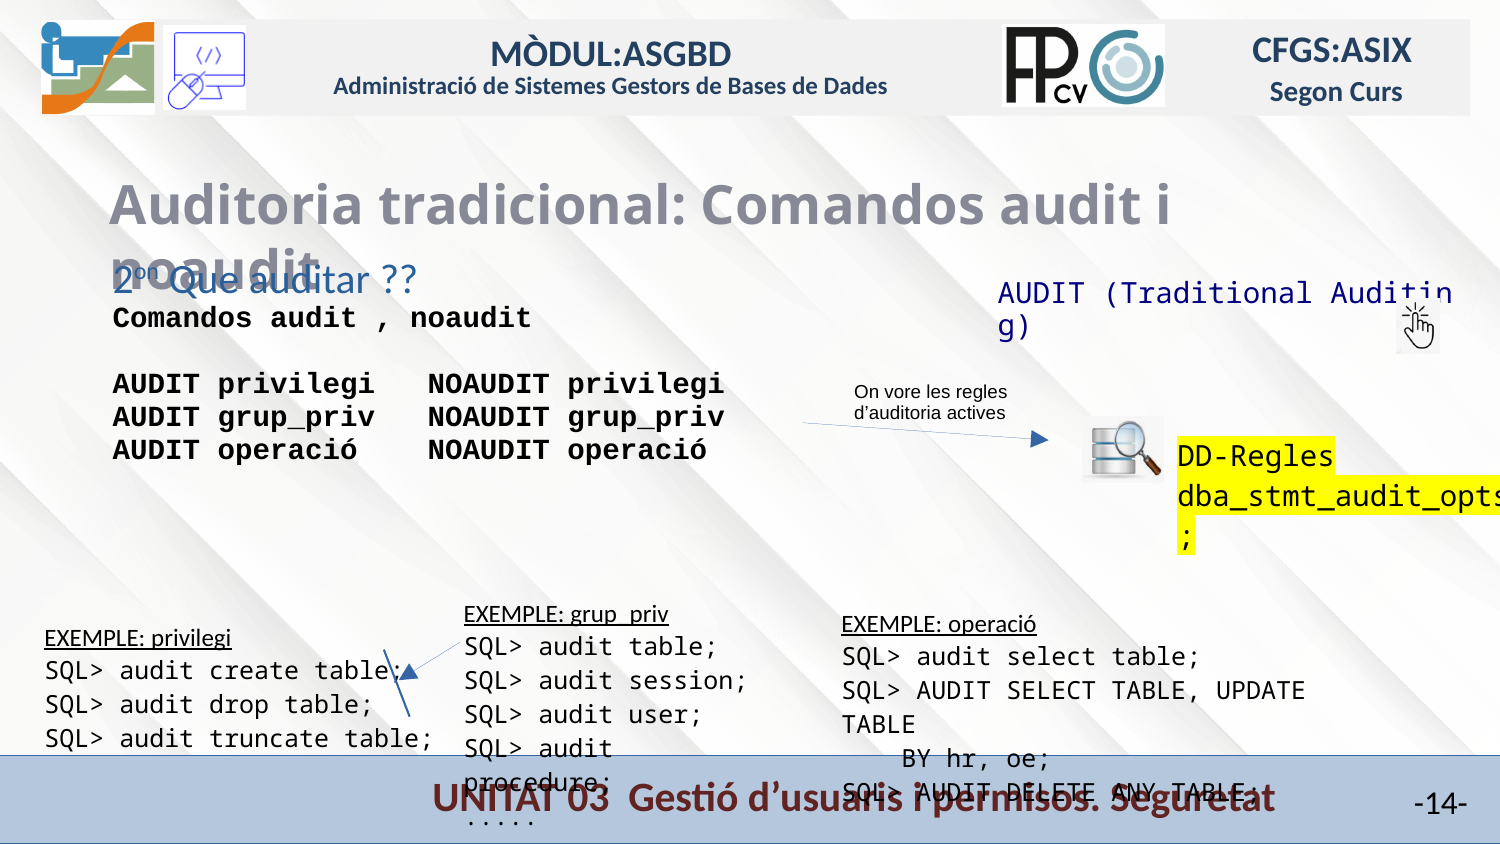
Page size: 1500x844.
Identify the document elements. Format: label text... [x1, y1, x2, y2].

text_box EXEMPLE: operació SQL> audit select table; SQL> AUDIT SELECT TABLE, UPDATE TABLE BY hr, oe; SQL> AUDIT DELETE ANY TABLE; [826, 606, 1388, 747]
picture [0, 0, 1500, 755]
text_box AUDIT (Traditional Auditing) [982, 265, 1471, 317]
text_box EXEMPLE: privilegi SQL> audit create table; SQL> audit drop table; SQL> audit truncate table; [29, 620, 473, 735]
picture [378, 735, 385, 745]
text_box DD-Regles dba_stmt_audit_opts; [1162, 428, 1500, 502]
text_box 2on Que auditar ?? Comandos audit , noaudit AUDIT privilegi NOAUDIT privilegi AUDIT grup_priv NOAUDIT grup_priv AUDIT operació NOAUDIT operació [97, 253, 766, 551]
picture [153, 735, 160, 745]
text_box On vore les regles d’auditoria actives [839, 374, 1076, 431]
text_box EXEMPLE: grup_priv SQL> audit table; SQL> audit session; SQL> audit user; SQL> audit procedure; ..... [448, 596, 774, 762]
picture [243, 735, 250, 745]
title Auditoria tradicional: Comandos audit i noaudit [109, 170, 1396, 256]
picture [138, 735, 145, 745]
picture [62, 735, 71, 745]
